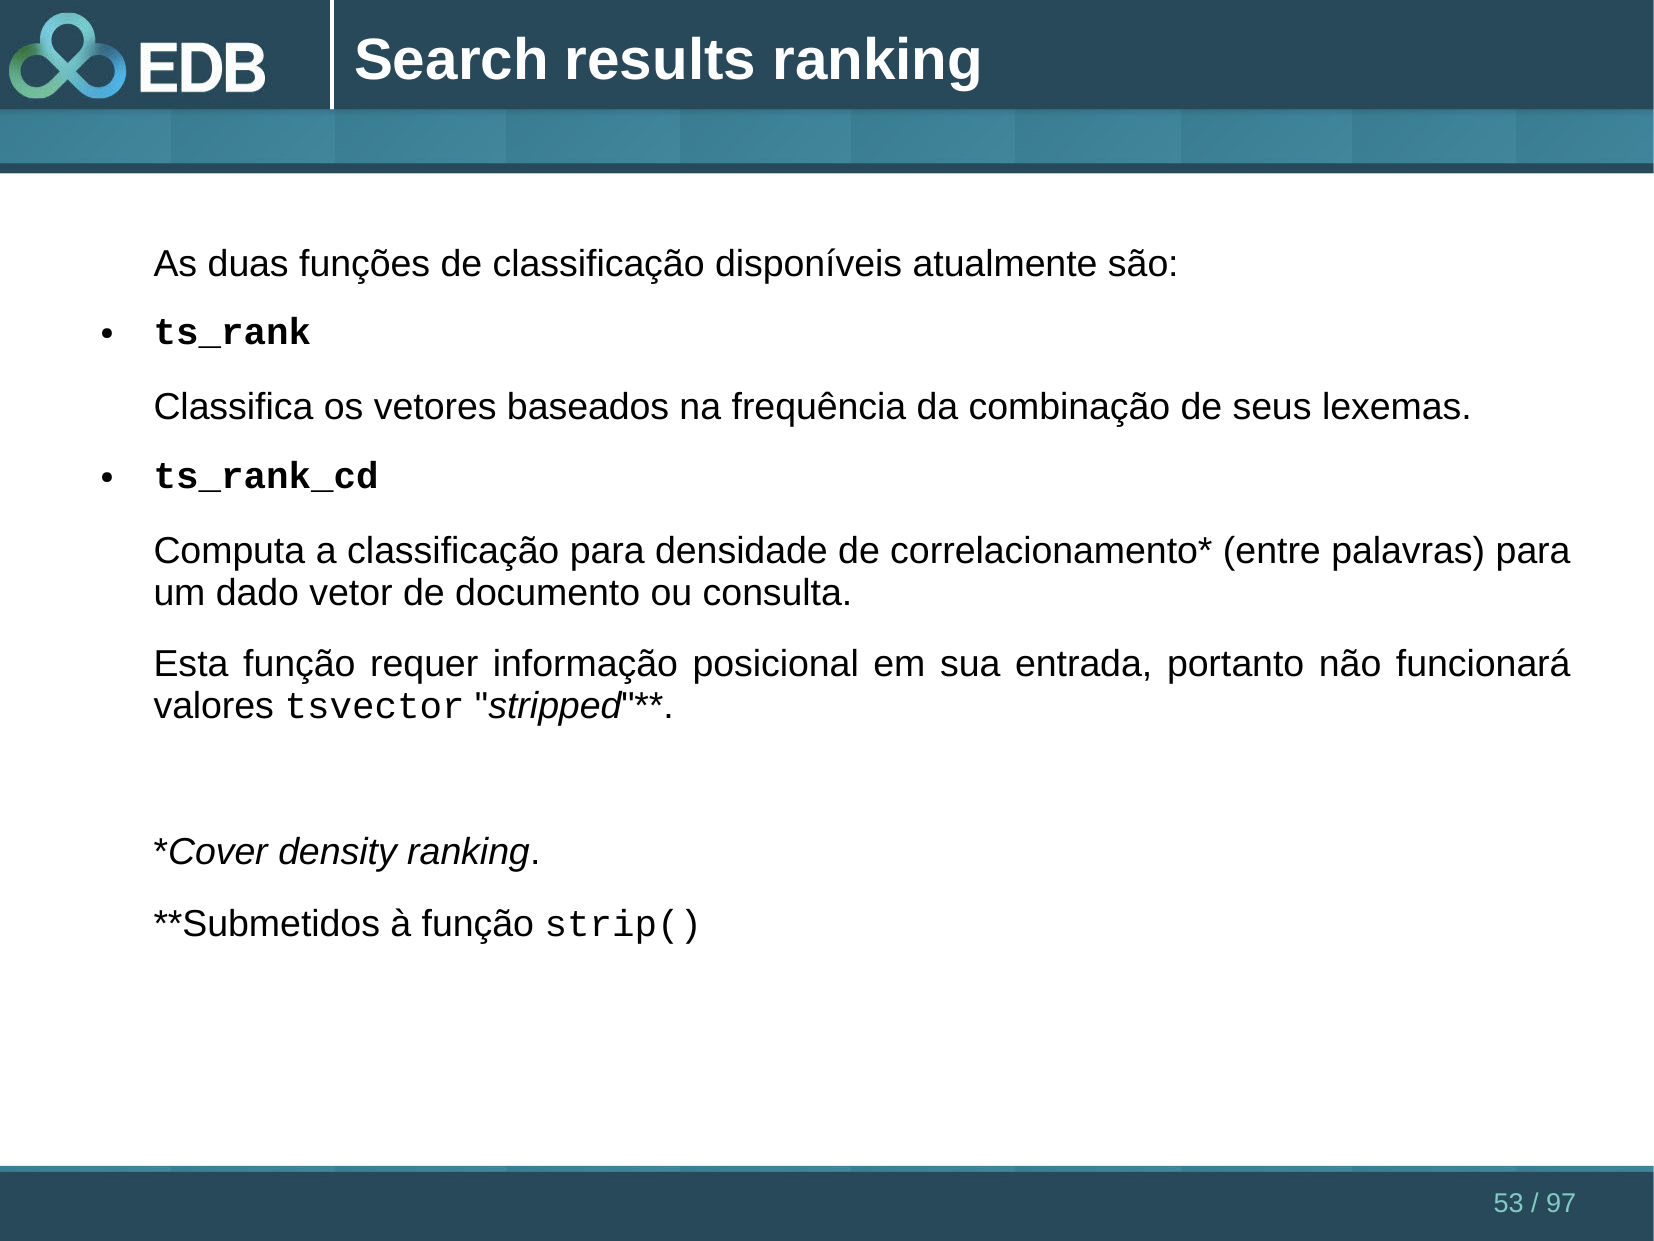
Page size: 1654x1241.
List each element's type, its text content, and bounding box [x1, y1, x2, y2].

picture [0, 0, 1654, 1241]
list As duas funções de classificação disponíveis atualmente são: ts_rank Classifica os vetores baseados na frequência da combinação de seus lexemas. ts_rank_cd Computa a classificação para densidade de correlacionamento* (entre palavras) para um dado vetor de documento ou consulta. Esta função requer informação posicional em sua entrada, portanto não funcionará valores tsvector "stripped"**. *Cover density ranking. **Submetidos à função strip() [82, 242, 1571, 948]
title Search results ranking [354, 0, 1625, 125]
